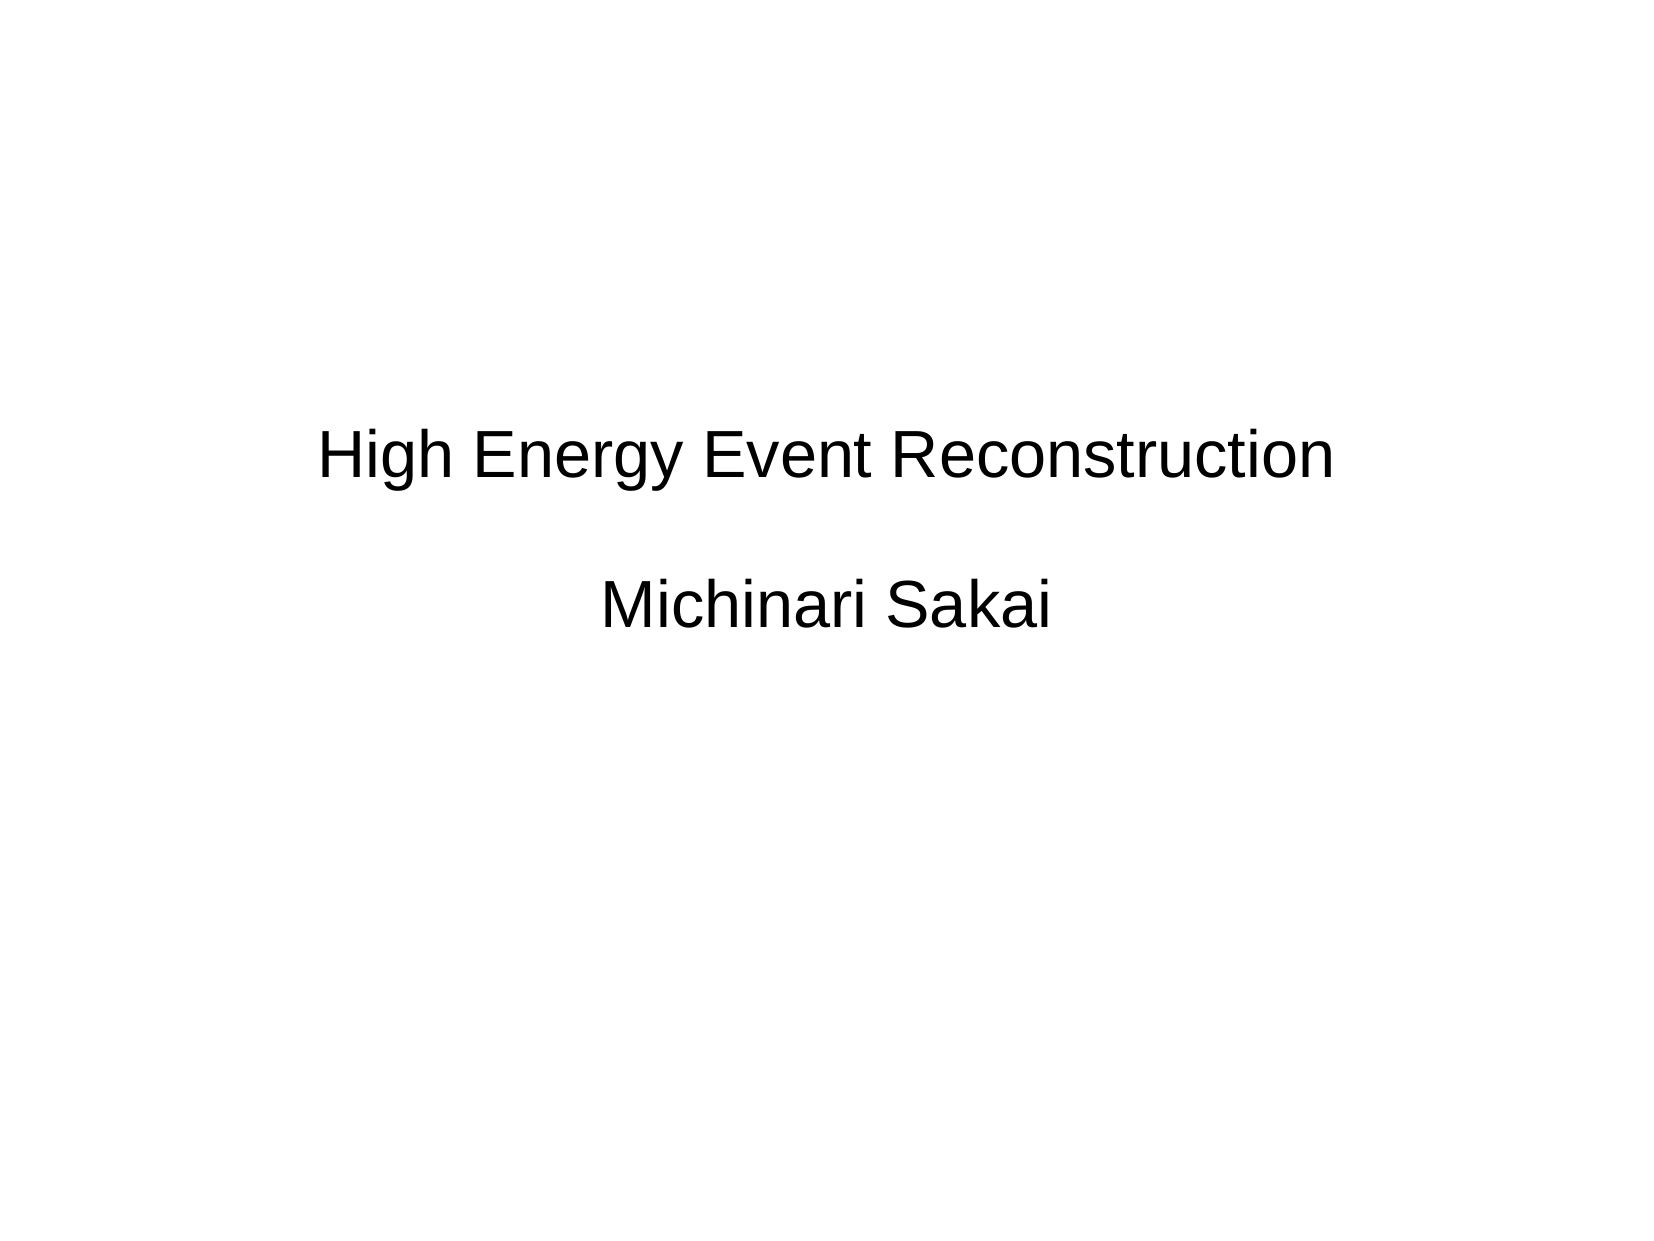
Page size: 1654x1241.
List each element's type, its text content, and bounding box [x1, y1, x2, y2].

subtitle High Energy Event Reconstruction Michinari Sakai [82, 49, 1571, 1010]
